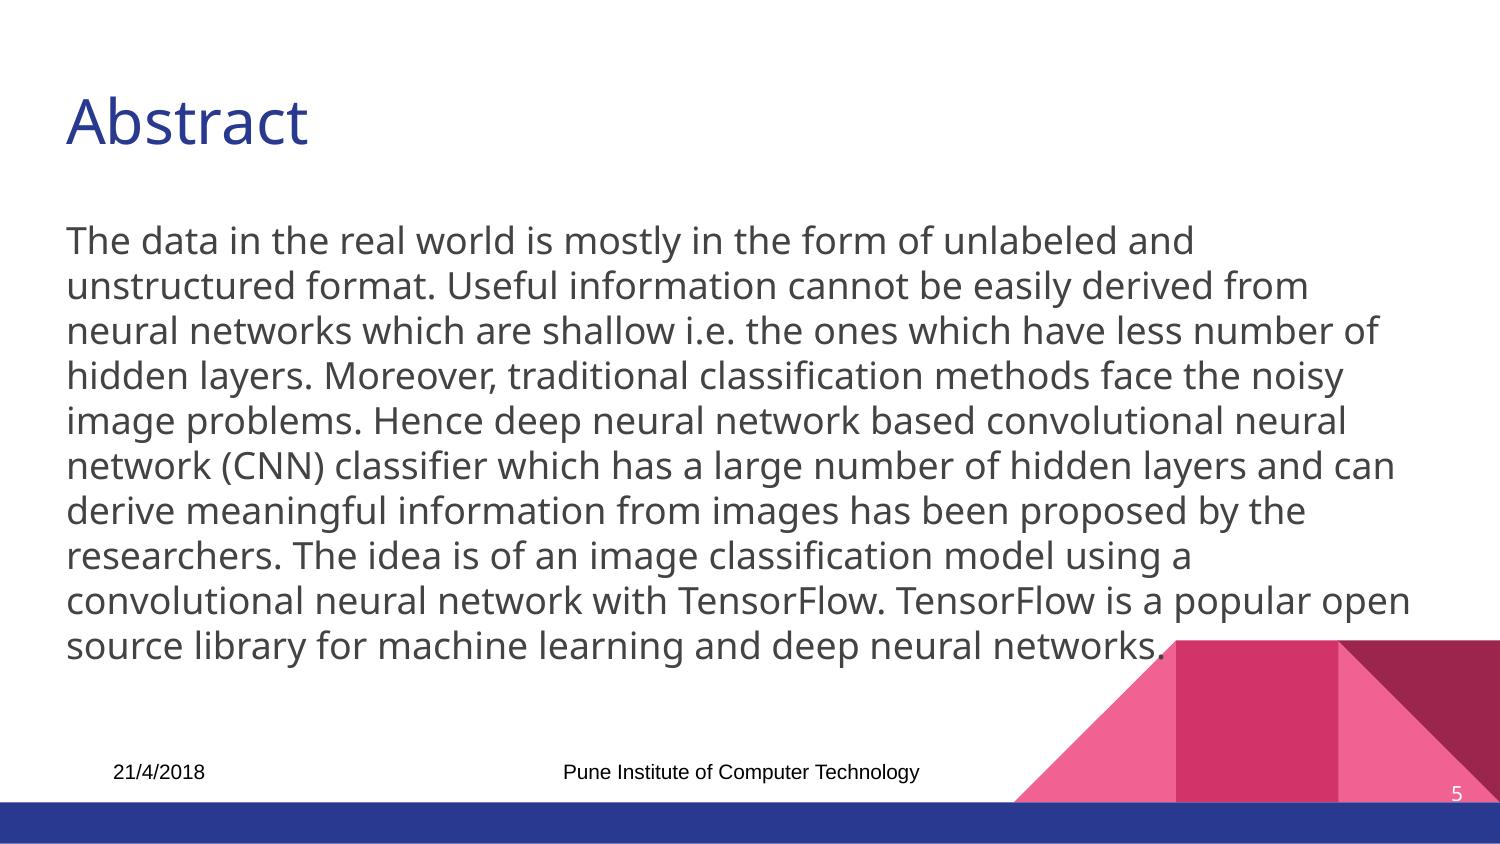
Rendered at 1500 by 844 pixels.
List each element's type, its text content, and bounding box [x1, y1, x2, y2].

list The data in the real world is mostly in the form of unlabeled and unstructured format. Useful information cannot be easily derived from neural networks which are shallow i.e. the ones which have less number of hidden layers. Moreover, traditional classification methods face the noisy image problems. Hence deep neural network based convolutional neural network (CNN) classifier which has a large number of hidden layers and can derive meaningful information from images has been proposed by the researchers. The idea is of an image classification model using a convolutional neural network with TensorFlow. TensorFlow is a popular open source library for machine learning and deep neural networks. [51, 201, 1449, 750]
slide_number <number> [1387, 762, 1478, 828]
title Abstract [51, 67, 1449, 167]
